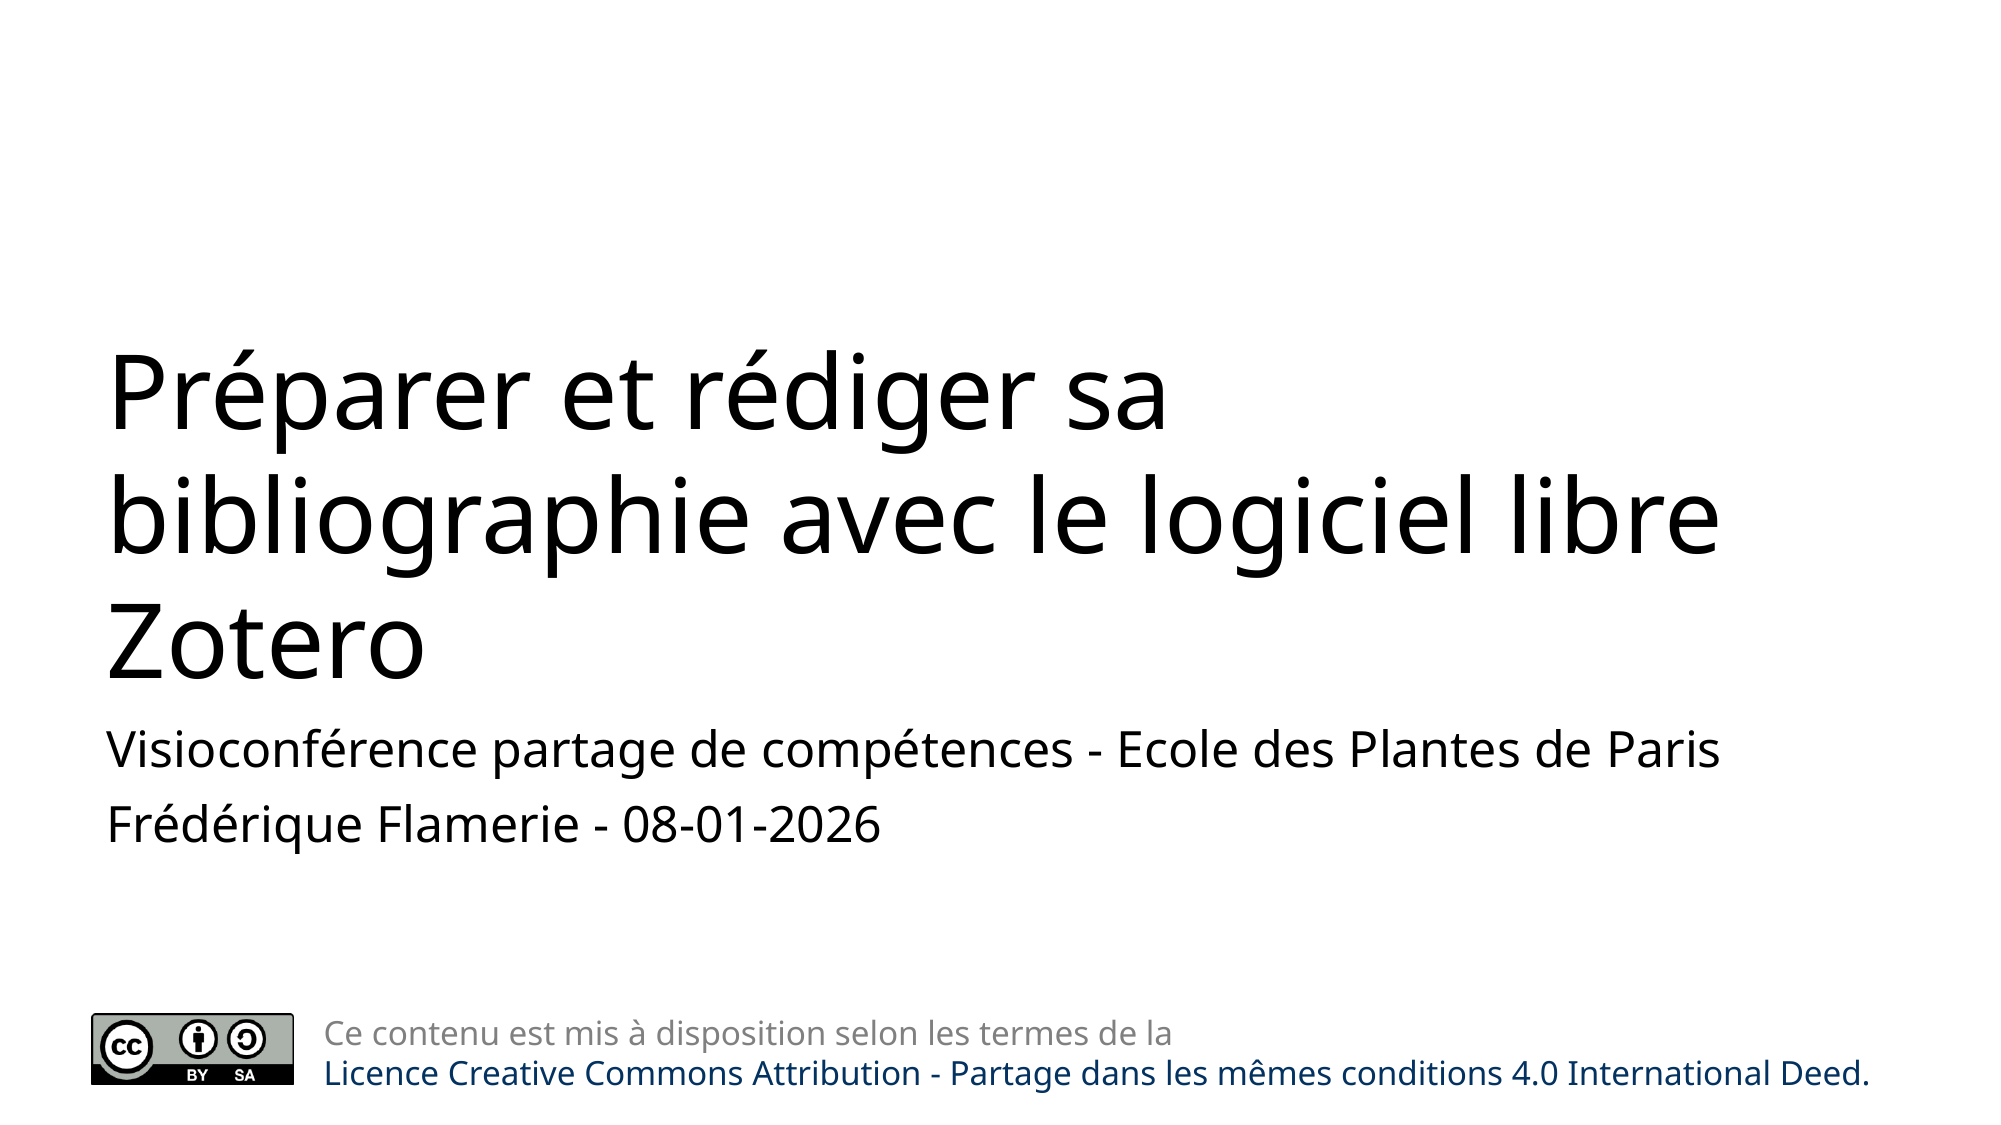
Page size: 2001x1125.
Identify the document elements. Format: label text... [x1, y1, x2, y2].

picture [91, 1013, 294, 1085]
title Préparer et rédiger sa bibliographie avec le logiciel libre Zotero [91, 315, 1750, 707]
subtitle Visioconférence partage de compétences - Ecole des Plantes de Paris Frédérique Flamerie - 08-01-2026 [91, 716, 1743, 989]
text_box Ce contenu est mis à disposition selon les termes de la Licence Creative Commons Attribution - Partage dans les mêmes conditions 4.0 International Deed. [308, 1004, 1890, 1105]
